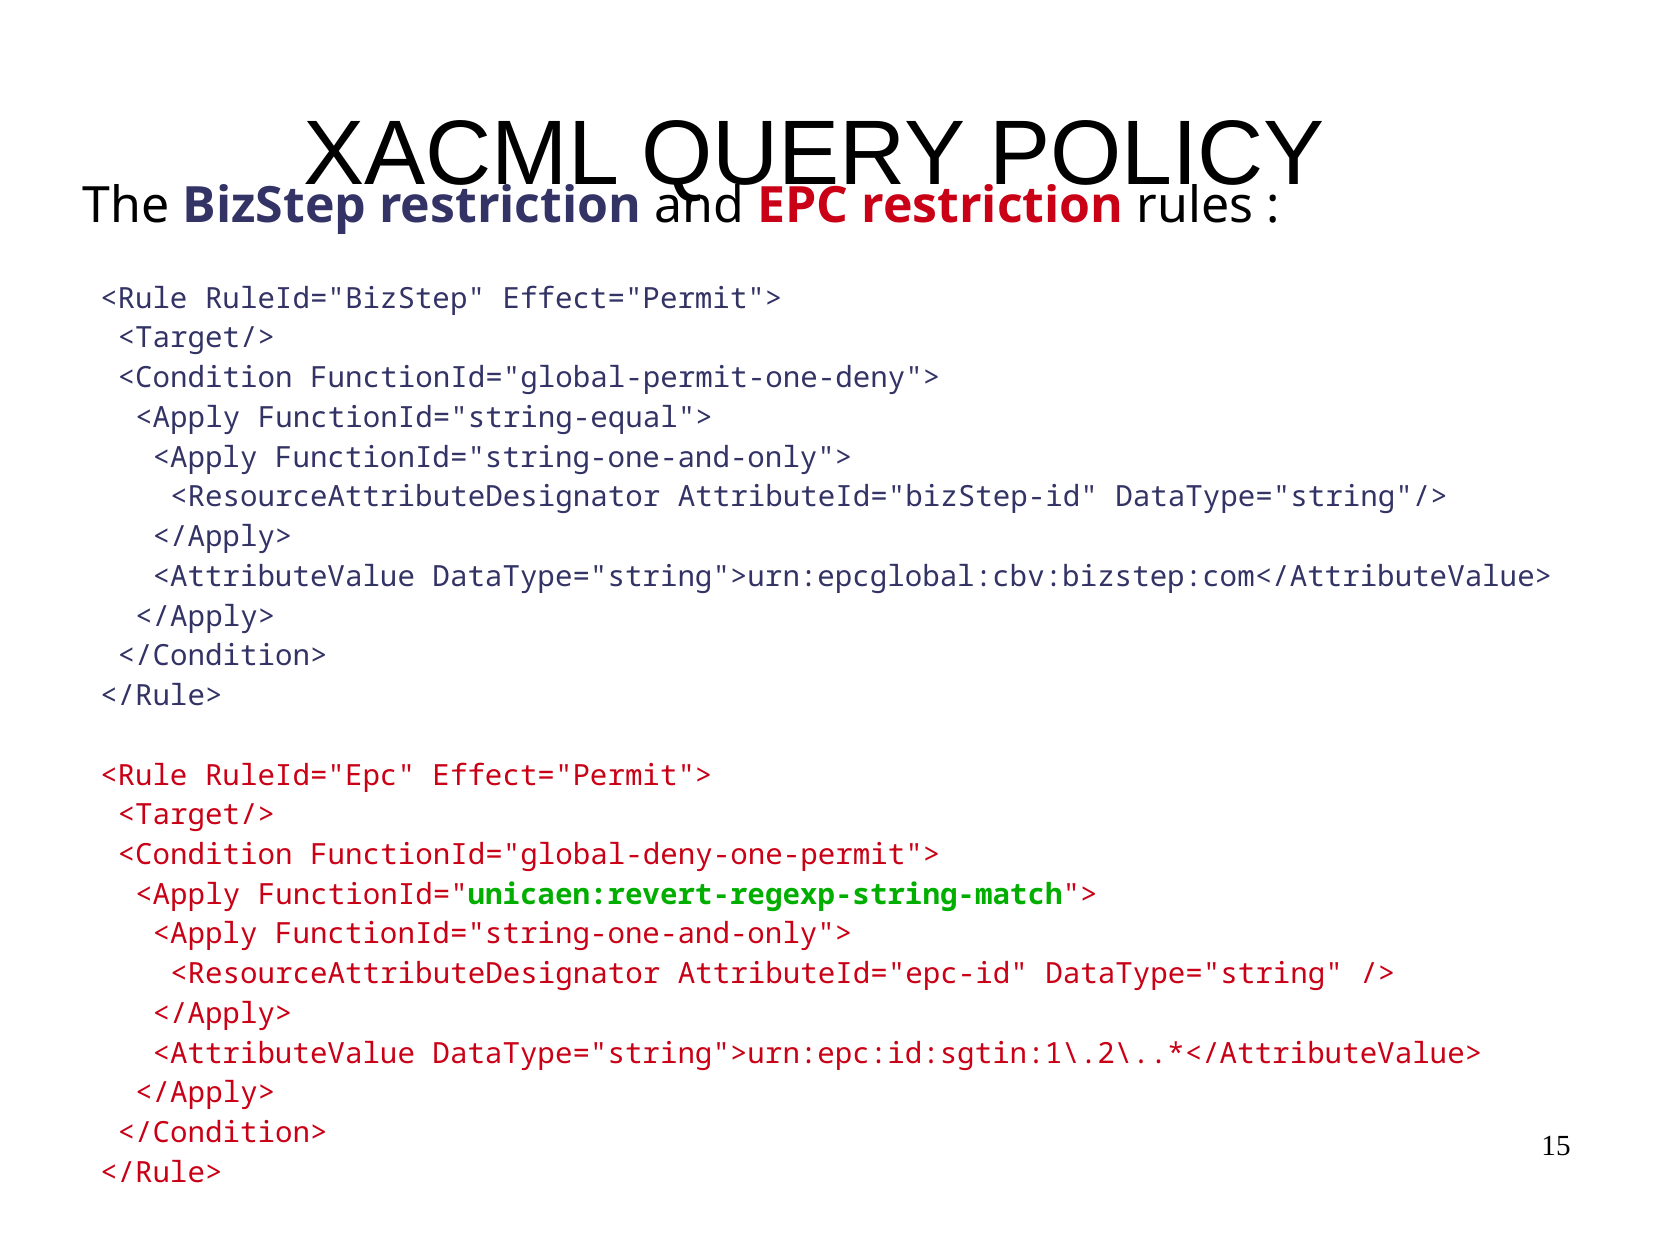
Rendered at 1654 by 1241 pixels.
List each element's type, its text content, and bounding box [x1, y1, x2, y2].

title XACML QUERY POLICY [82, 56, 1571, 241]
subtitle The BizStep restriction and EPC restriction rules : <Rule RuleId="BizStep" Effect="Permit"> <Target/> <Condition FunctionId="global-permit-one-deny"> <Apply FunctionId="string-equal"> <Apply FunctionId="string-one-and-only"> <ResourceAttributeDesignator AttributeId="bizStep-id" DataType="string"/> </Apply> <AttributeValue DataType="string">urn:epcglobal:cbv:bizstep:com</AttributeValue> </Apply> </Condition> </Rule> <Rule RuleId="Epc" Effect="Permit"> <Target/> <Condition FunctionId="global-deny-one-permit"> <Apply FunctionId="unicaen:revert-regexp-string-match"> <Apply FunctionId="string-one-and-only"> <ResourceAttributeDesignator AttributeId="epc-id" DataType="string" /> </Apply> <AttributeValue DataType="string">urn:epc:id:sgtin:1\.2\..*</AttributeValue> </Apply> </Condition> </Rule> [82, 241, 1571, 1158]
